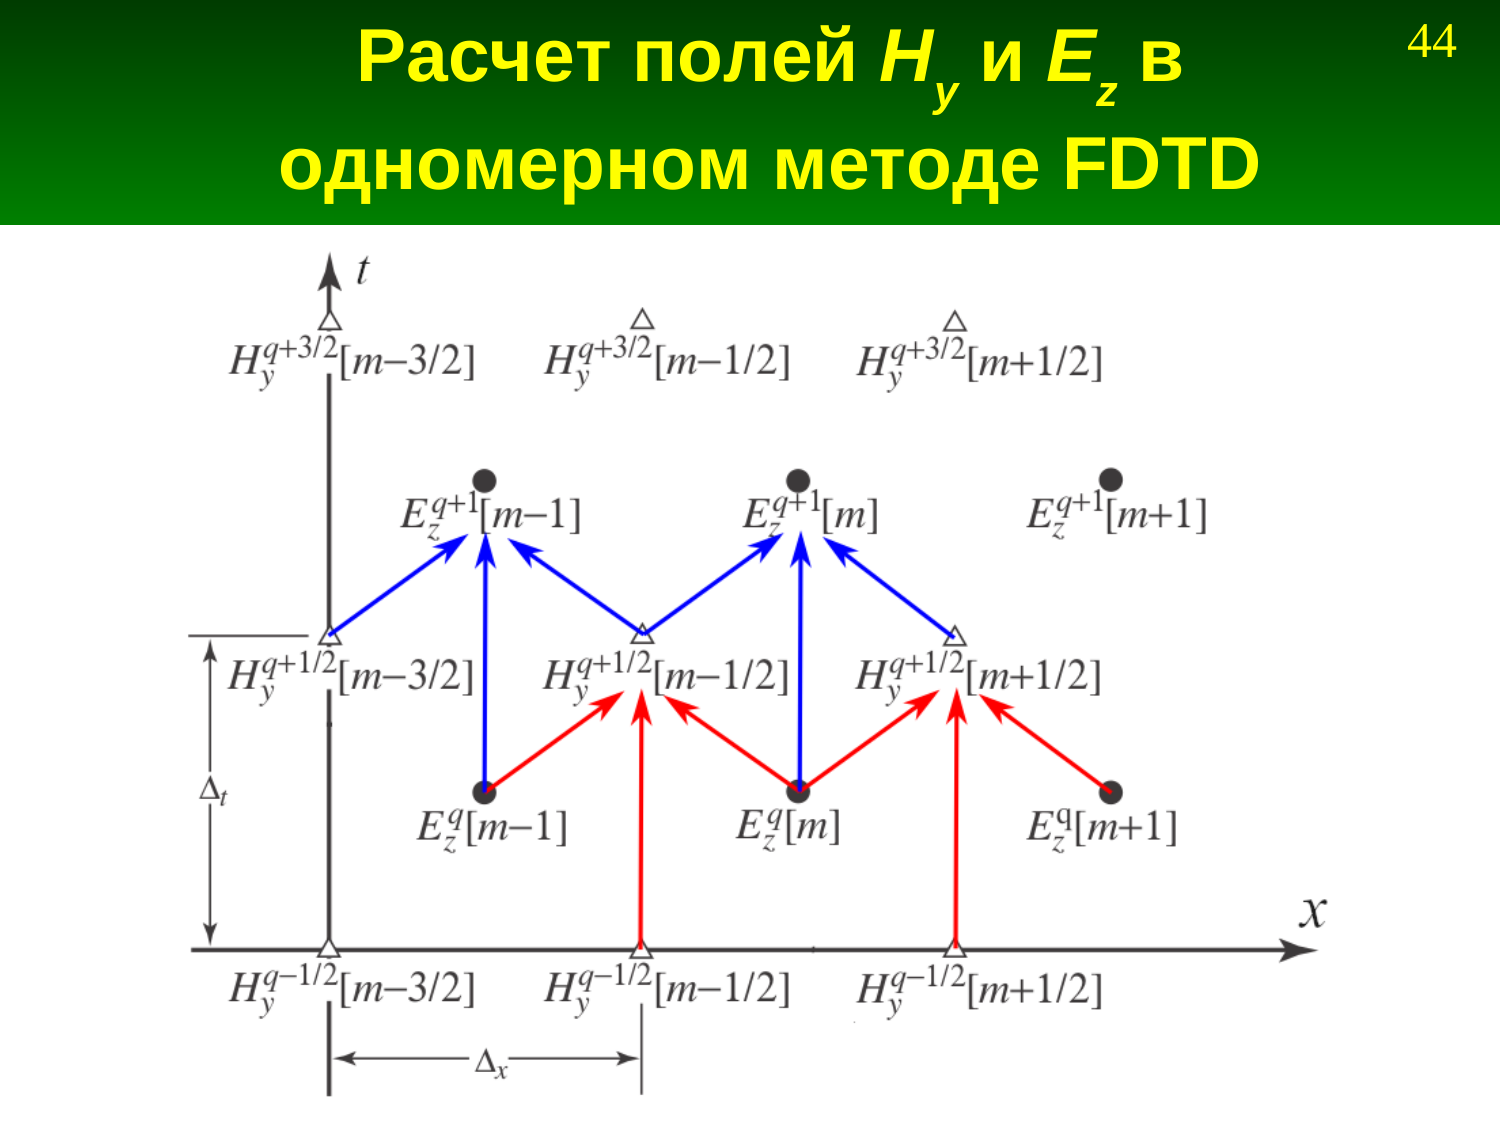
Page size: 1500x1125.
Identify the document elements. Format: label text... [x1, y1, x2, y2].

title Расчет полей Hy и Ez в одномерном методе FDTD [100, 0, 1441, 213]
picture [153, 230, 1347, 1110]
